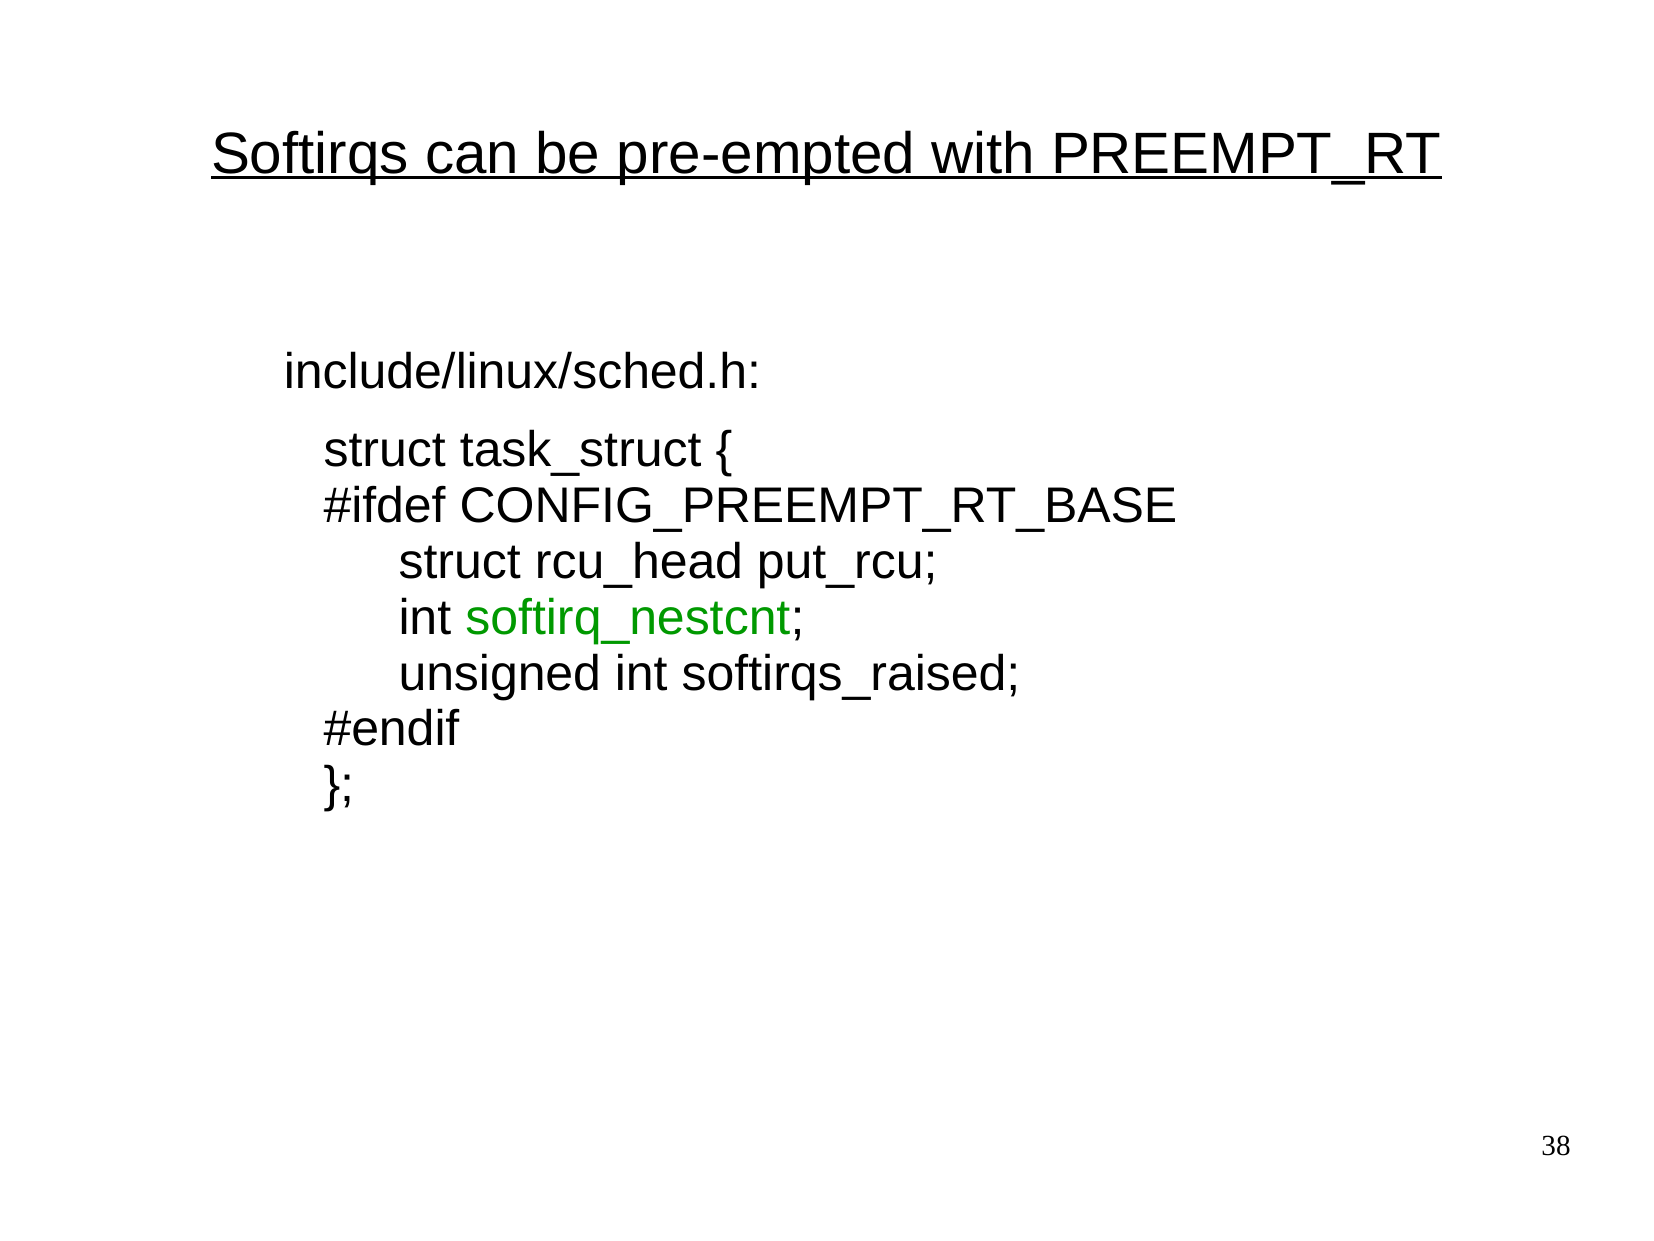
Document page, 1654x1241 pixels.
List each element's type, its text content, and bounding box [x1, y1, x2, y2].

text_box struct task_struct { #ifdef CONFIG_PREEMPT_RT_BASE struct rcu_head put_rcu; int softirq_nestcnt; unsigned int softirqs_raised; #endif }; [308, 414, 1349, 976]
title Softirqs can be pre-empted with PREEMPT_RT [82, 49, 1571, 257]
text_box include/linux/sched.h: [255, 335, 1396, 407]
